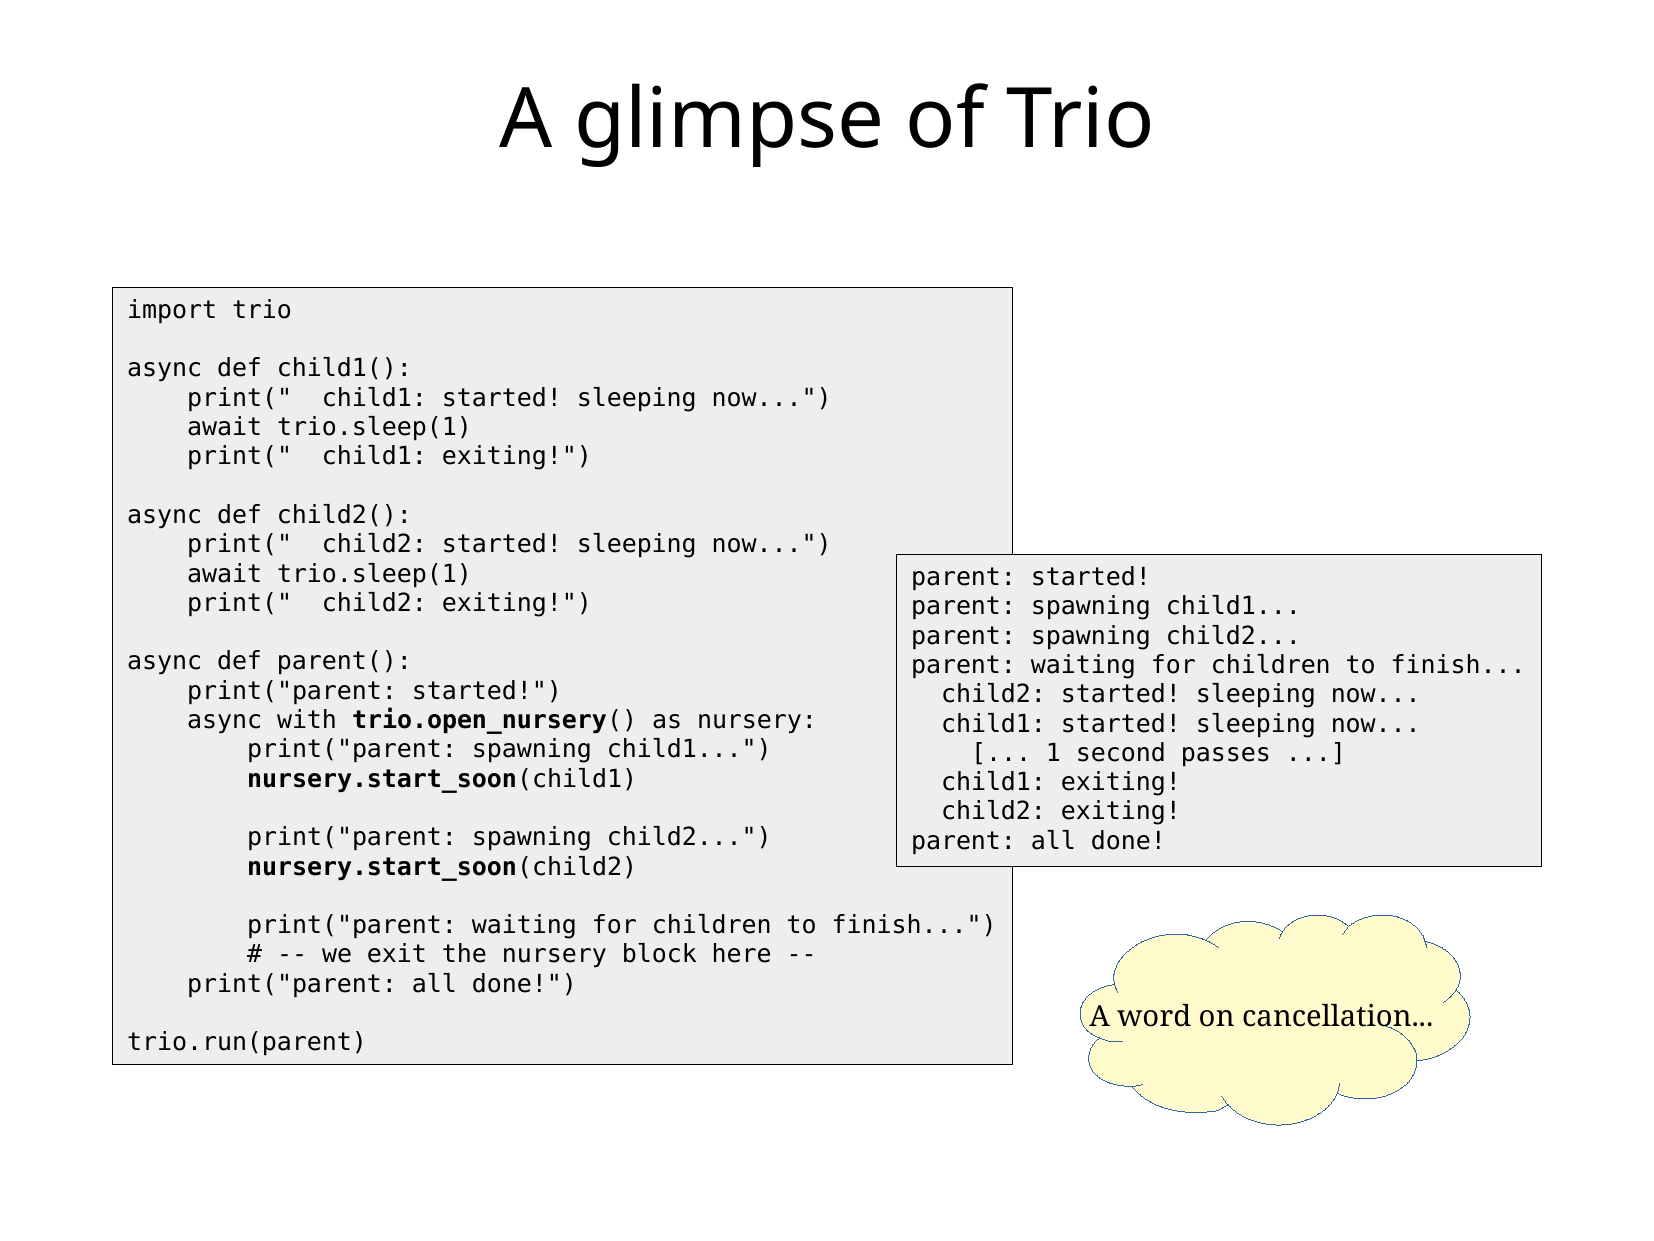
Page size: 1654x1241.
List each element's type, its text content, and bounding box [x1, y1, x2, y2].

text_box import trio async def child1(): print(" child1: started! sleeping now...") await trio.sleep(1) print(" child1: exiting!") async def child2(): print(" child2: started! sleeping now...") await trio.sleep(1) print(" child2: exiting!") async def parent(): print("parent: started!") async with trio.open_nursery() as nursery: print("parent: spawning child1...") nursery.start_soon(child1) print("parent: spawning child2...") nursery.start_soon(child2) print("parent: waiting for children to finish...") # -- we exit the nursery block here -- print("parent: all done!") trio.run(parent) [112, 287, 1013, 1065]
text_box A word on cancellation... [1080, 915, 1471, 1126]
title A glimpse of Trio [83, 49, 1572, 181]
text_box parent: started! parent: spawning child1... parent: spawning child2... parent: waiting for children to finish... child2: started! sleeping now... child1: started! sleeping now... [... 1 second passes ...] child1: exiting! child2: exiting! parent: all done! [896, 554, 1542, 867]
